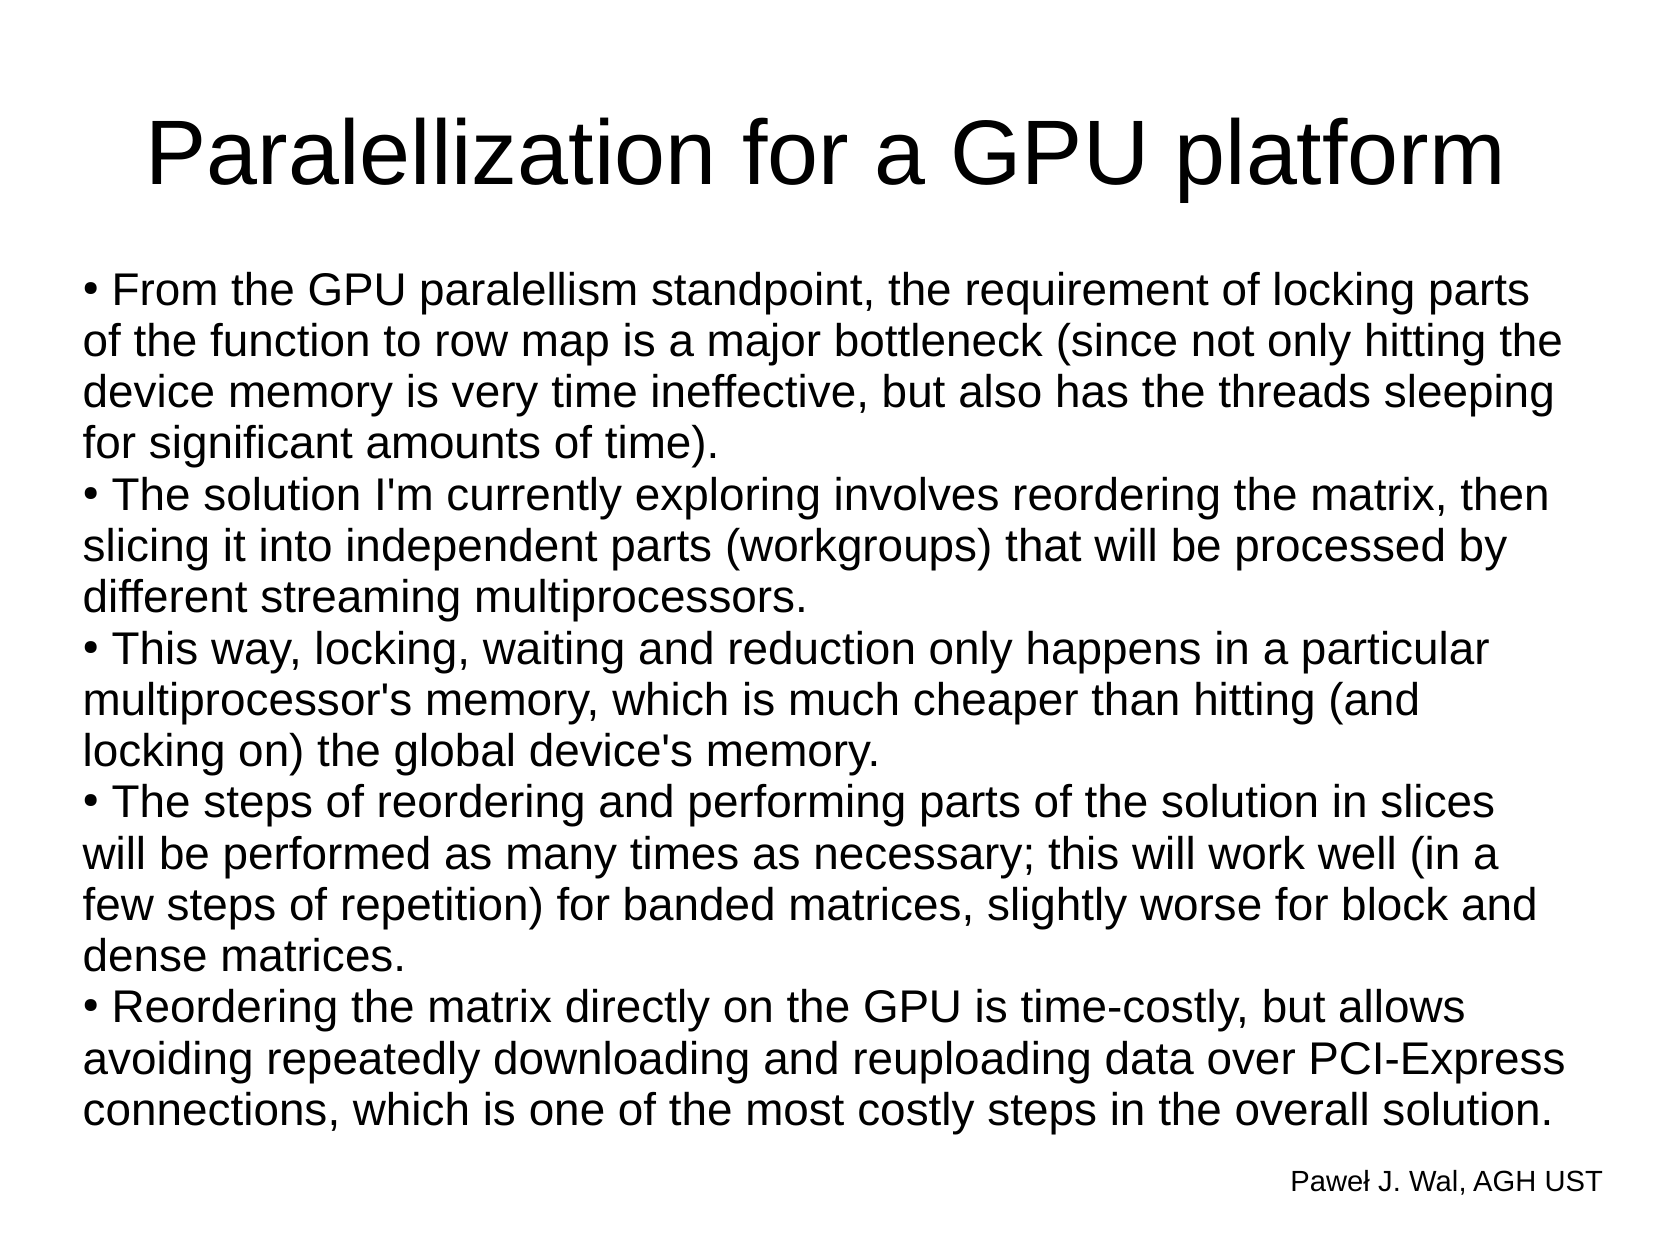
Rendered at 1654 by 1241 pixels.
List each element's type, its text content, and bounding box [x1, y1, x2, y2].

title Paralellization for a GPU platform [82, 49, 1571, 257]
subtitle From the GPU paralellism standpoint, the requirement of locking parts of the function to row map is a major bottleneck (since not only hitting the device memory is very time ineffective, but also has the threads sleeping for significant amounts of time). The solution I'm currently exploring involves reordering the matrix, then slicing it into independent parts (workgroups) that will be processed by different streaming multiprocessors. This way, locking, waiting and reduction only happens in a particular multiprocessor's memory, which is much cheaper than hitting (and locking on) the global device's memory. The steps of reordering and performing parts of the solution in slices will be performed as many times as necessary; this will work well (in a few steps of repetition) for banded matrices, slightly worse for block and dense matrices. Reordering the matrix directly on the GPU is time-costly, but allows avoiding repeatedly downloading and reuploading data over PCI-Express connections, which is one of the most costly steps in the overall solution. [82, 265, 1571, 1134]
text_box Paweł J. Wal, AGH UST [1275, 1157, 1627, 1205]
